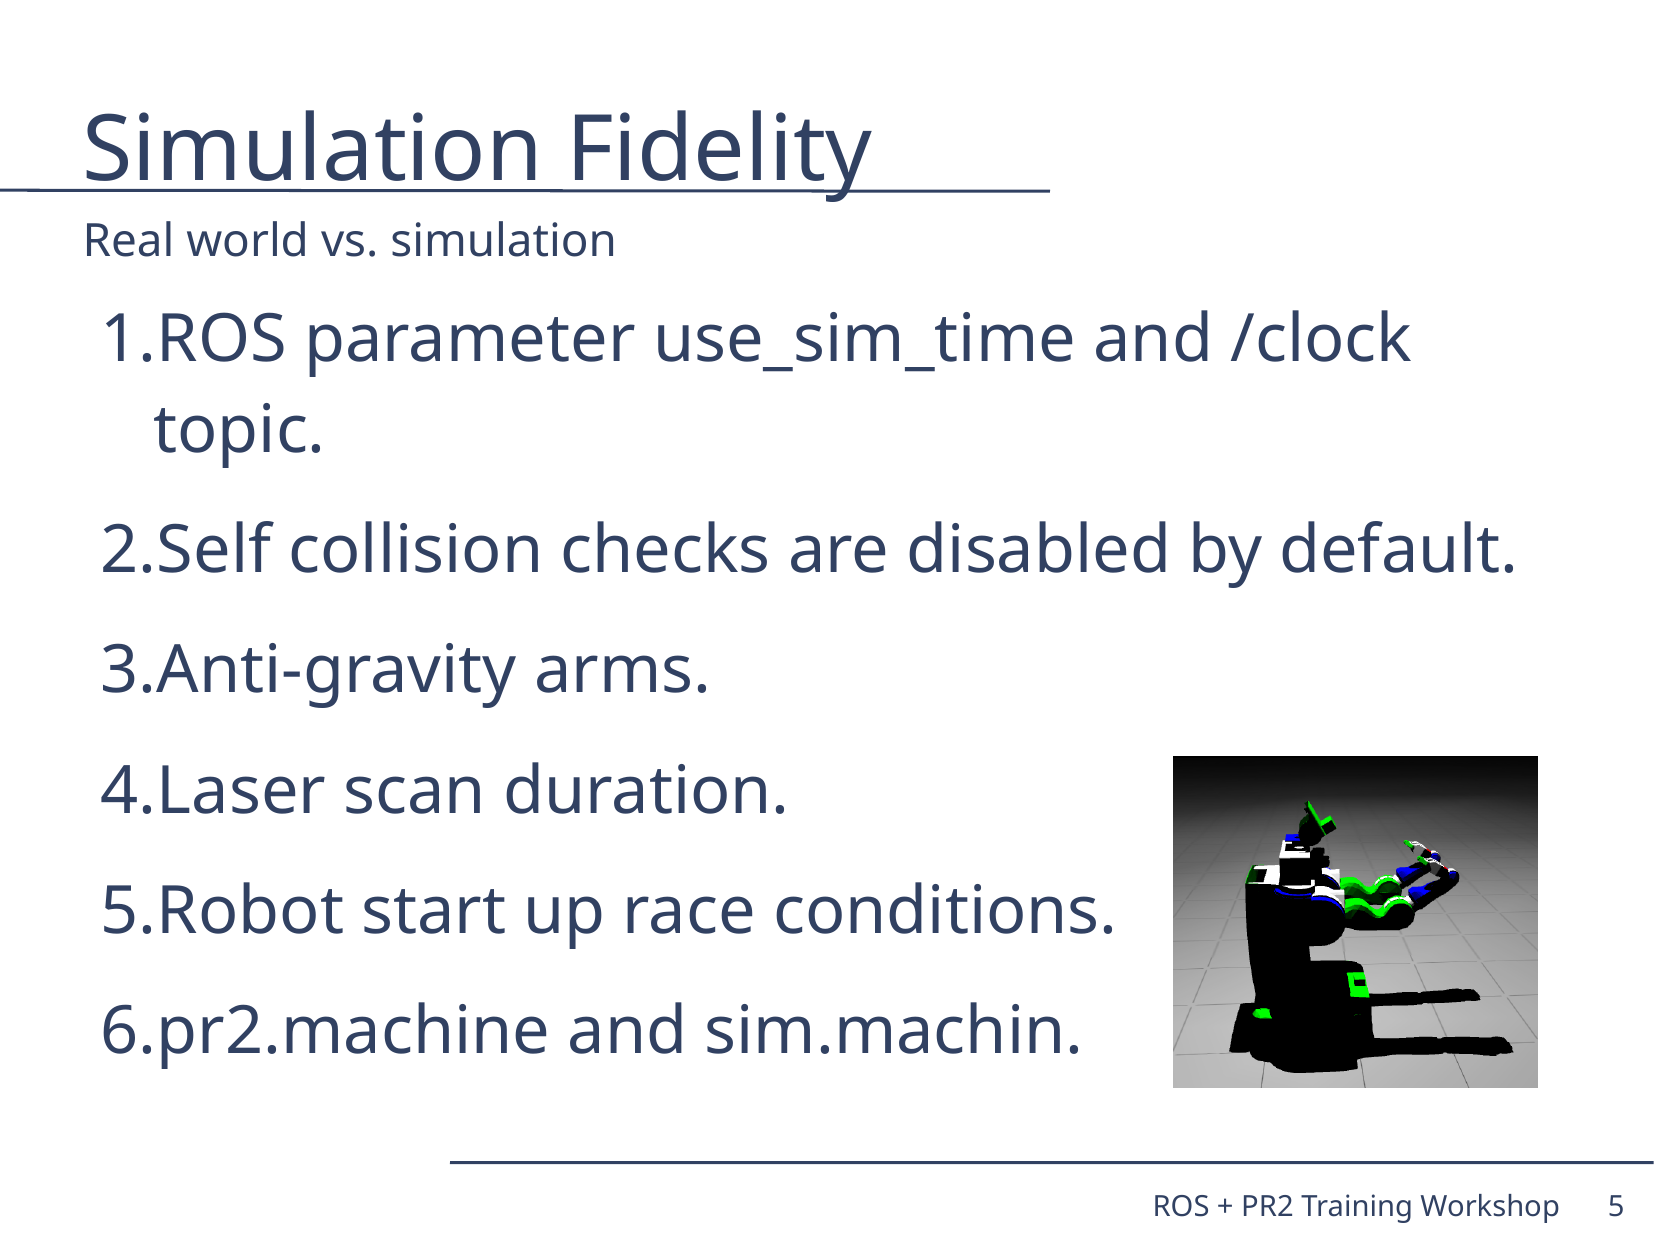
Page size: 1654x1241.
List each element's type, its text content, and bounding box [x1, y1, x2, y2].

title Simulation Fidelity Real world vs. simulation [82, 73, 1571, 281]
picture [1173, 756, 1538, 1088]
list ROS parameter use_sim_time and /clock topic. Self collision checks are disabled by default. Anti-gravity arms. Laser scan duration. Robot start up race conditions. pr2.machine and sim.machin. [82, 290, 1571, 1109]
